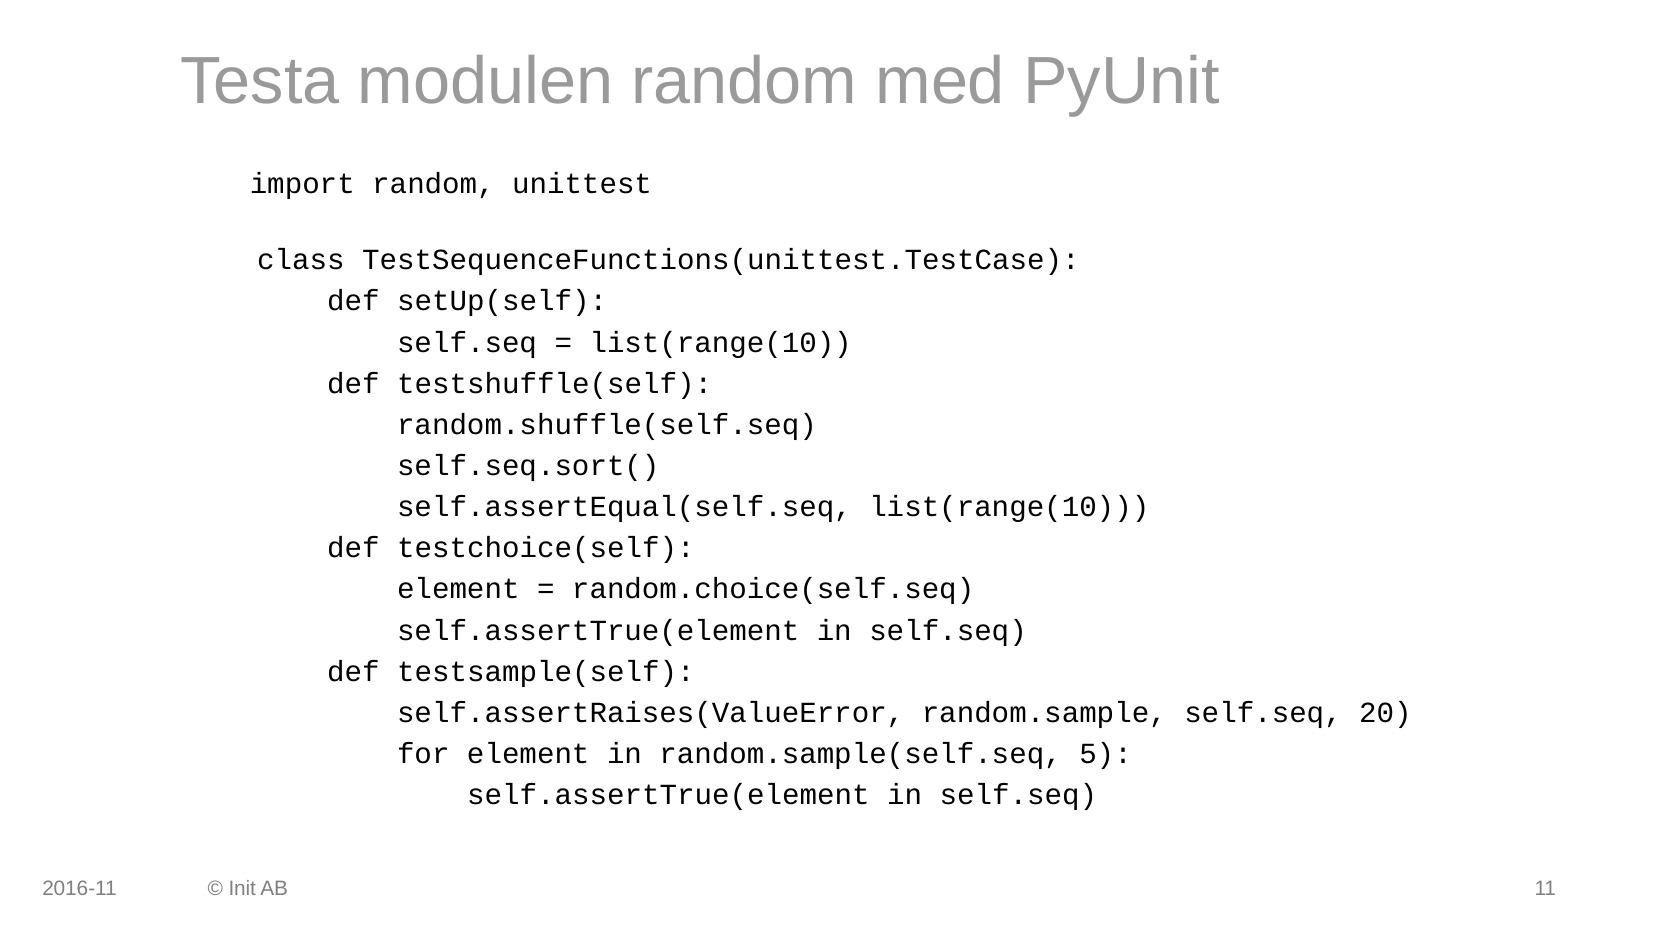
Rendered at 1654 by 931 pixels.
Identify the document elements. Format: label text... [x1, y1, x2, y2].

text_box 2016-11 [27, 857, 166, 908]
text_box © Init AB [192, 857, 1461, 908]
text_box <nummer> [1488, 857, 1571, 908]
text_box import random, unittest class TestSequenceFunctions(unittest.TestCase): def setUp(self): self.seq = list(range(10)) def testshuffle(self): random.shuffle(self.seq) self.seq.sort() self.assertEqual(self.seq, list(range(10))) def testchoice(self): element = random.choice(self.seq) self.assertTrue(element in self.seq) def testsample(self): self.assertRaises(ValueError, random.sample, self.seq, 20) for element in random.sample(self.seq, 5): self.assertTrue(element in self.seq) [165, 156, 1489, 847]
text_box Testa modulen random med PyUnit [165, 0, 1489, 125]
